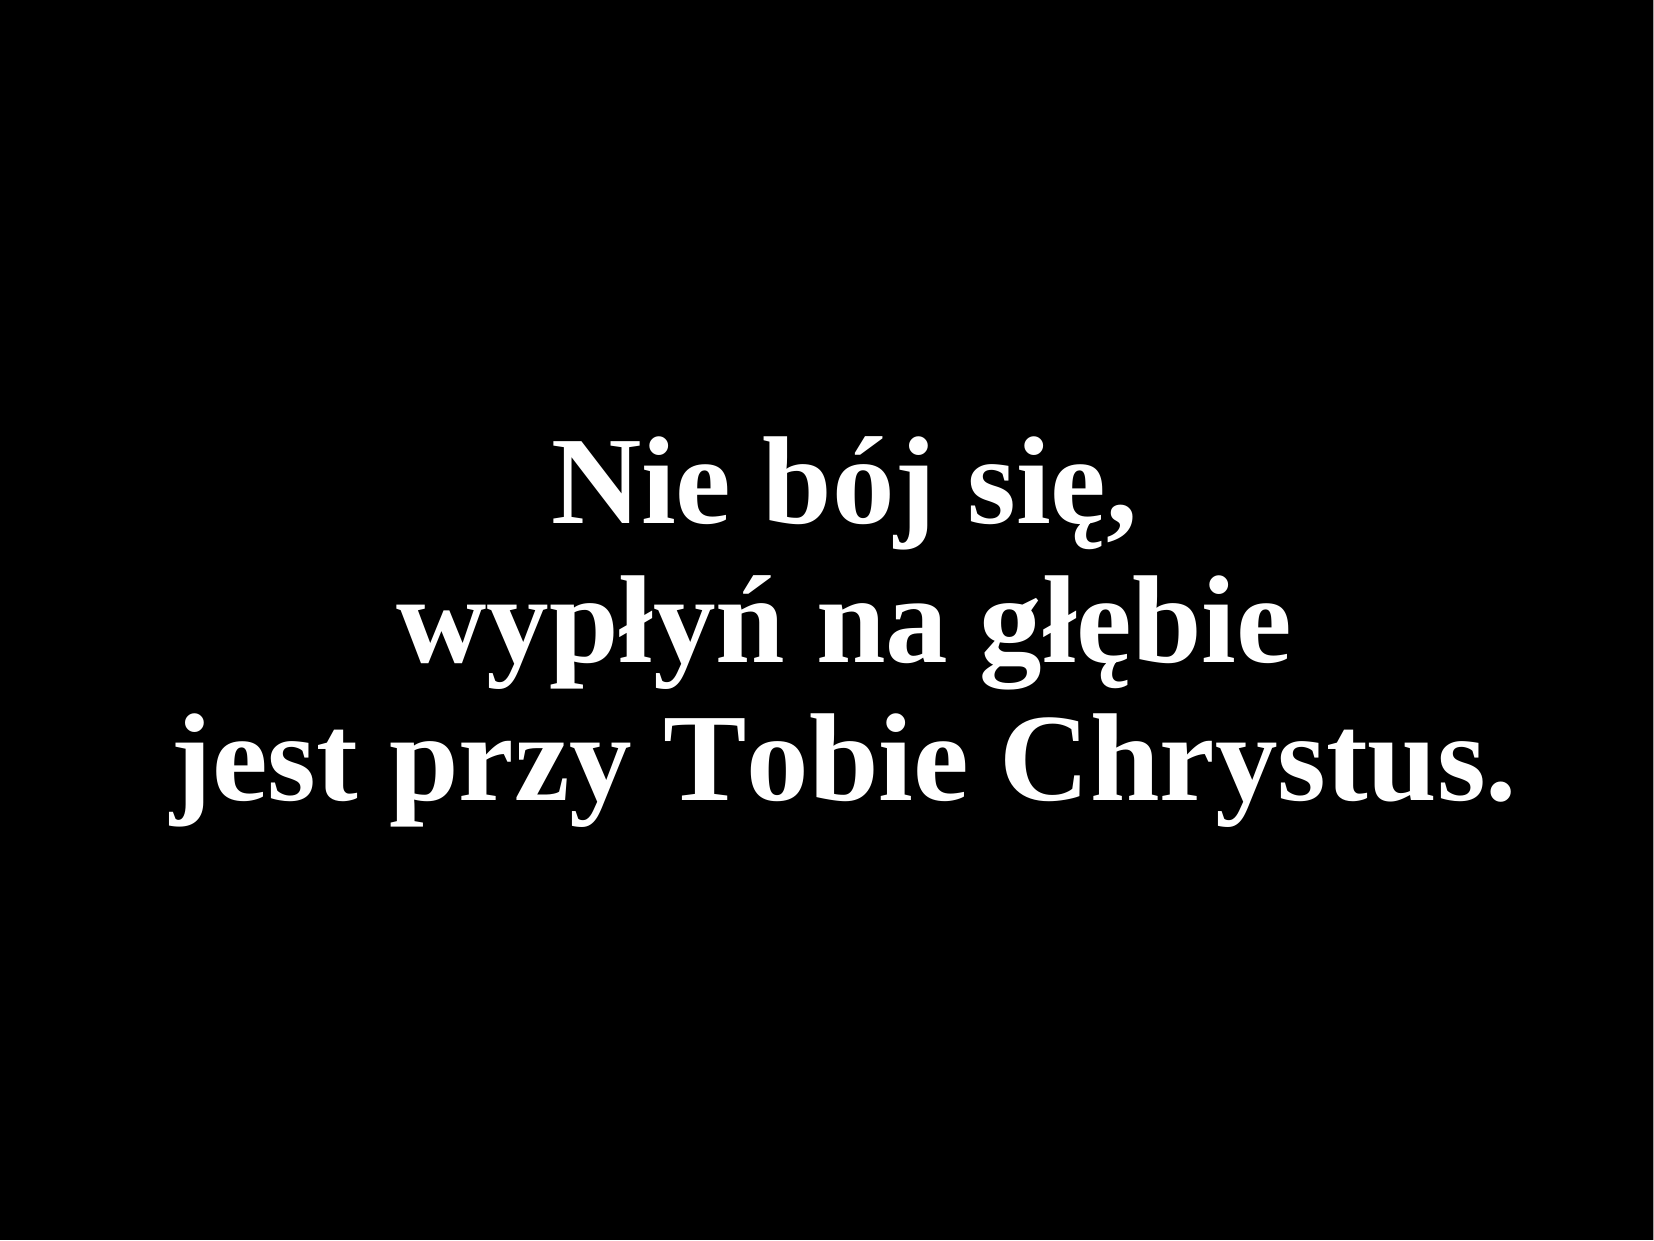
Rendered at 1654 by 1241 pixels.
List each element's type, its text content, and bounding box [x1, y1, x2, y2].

subtitle Nie bój się, wypłyń na głębie jest przy Tobie Chrystus. [0, 0, 1654, 1241]
